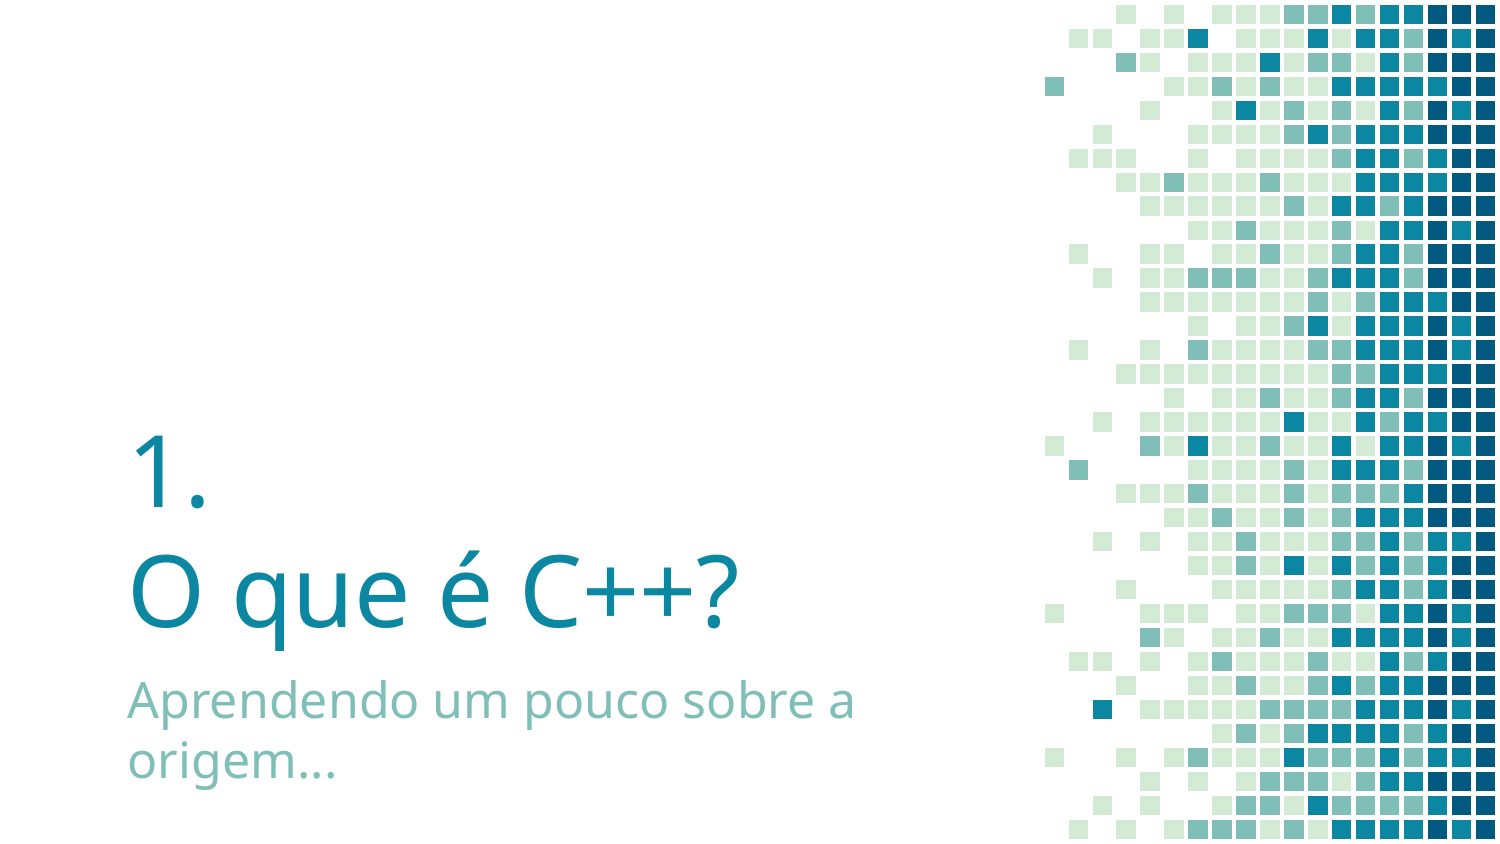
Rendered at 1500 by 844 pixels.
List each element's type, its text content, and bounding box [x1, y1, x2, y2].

title 1. O que é C++? [112, 472, 977, 653]
subtitle Aprendendo um pouco sobre a origem... [112, 653, 977, 783]
